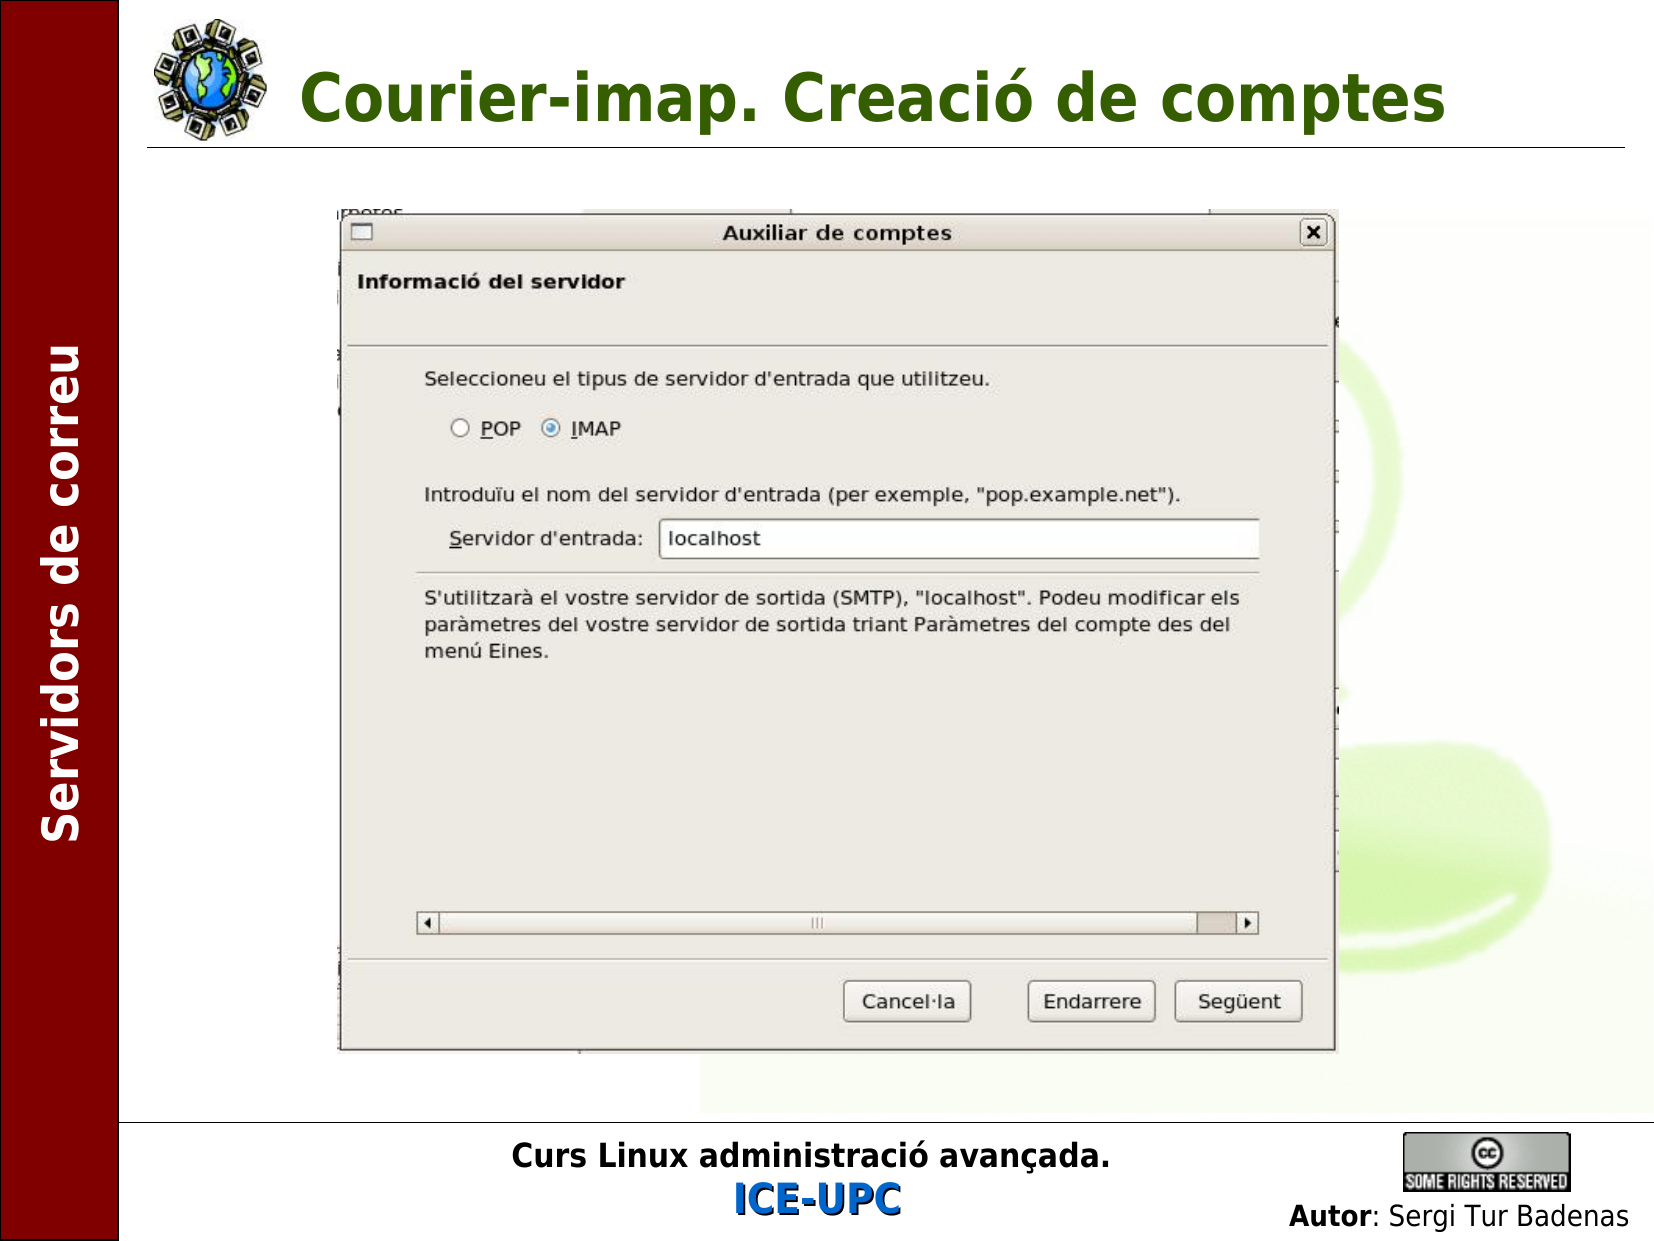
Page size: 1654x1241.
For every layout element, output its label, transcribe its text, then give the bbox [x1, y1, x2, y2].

picture [1403, 1132, 1571, 1192]
picture [337, 209, 1654, 1113]
picture [154, 19, 268, 56]
title Courier-imap. Creació de comptes [129, 56, 1619, 141]
